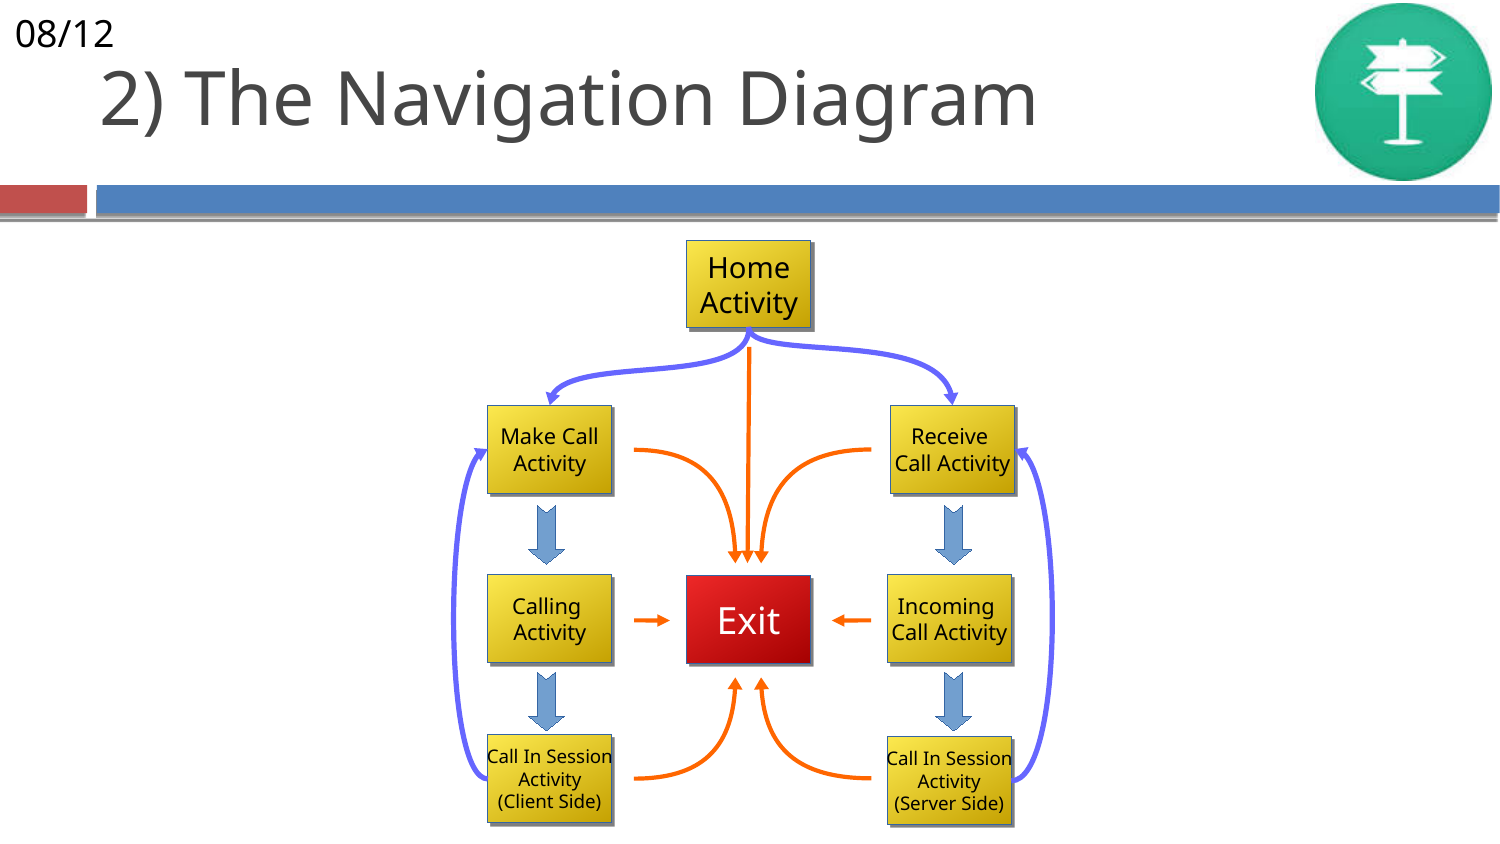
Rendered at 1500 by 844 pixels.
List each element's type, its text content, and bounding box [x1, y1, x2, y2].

text_box Call In Session Activity (Server Side) [887, 736, 1012, 825]
text_box [935, 505, 972, 565]
text_box 08/12 [0, 0, 151, 64]
text_box Call In Session Activity (Client Side) [487, 734, 612, 823]
text_box Calling Activity [487, 574, 612, 663]
text_box [935, 672, 972, 731]
text_box 2) The Navigation Diagram [99, 13, 1315, 179]
text_box [528, 672, 565, 731]
text_box Home Activity [686, 240, 811, 328]
text_box Make Call Activity [487, 405, 612, 494]
text_box Receive Call Activity [890, 405, 1015, 494]
picture [1315, 3, 1492, 181]
text_box Incoming Call Activity [887, 574, 1012, 663]
text_box [528, 505, 565, 565]
text_box Exit [686, 575, 811, 664]
